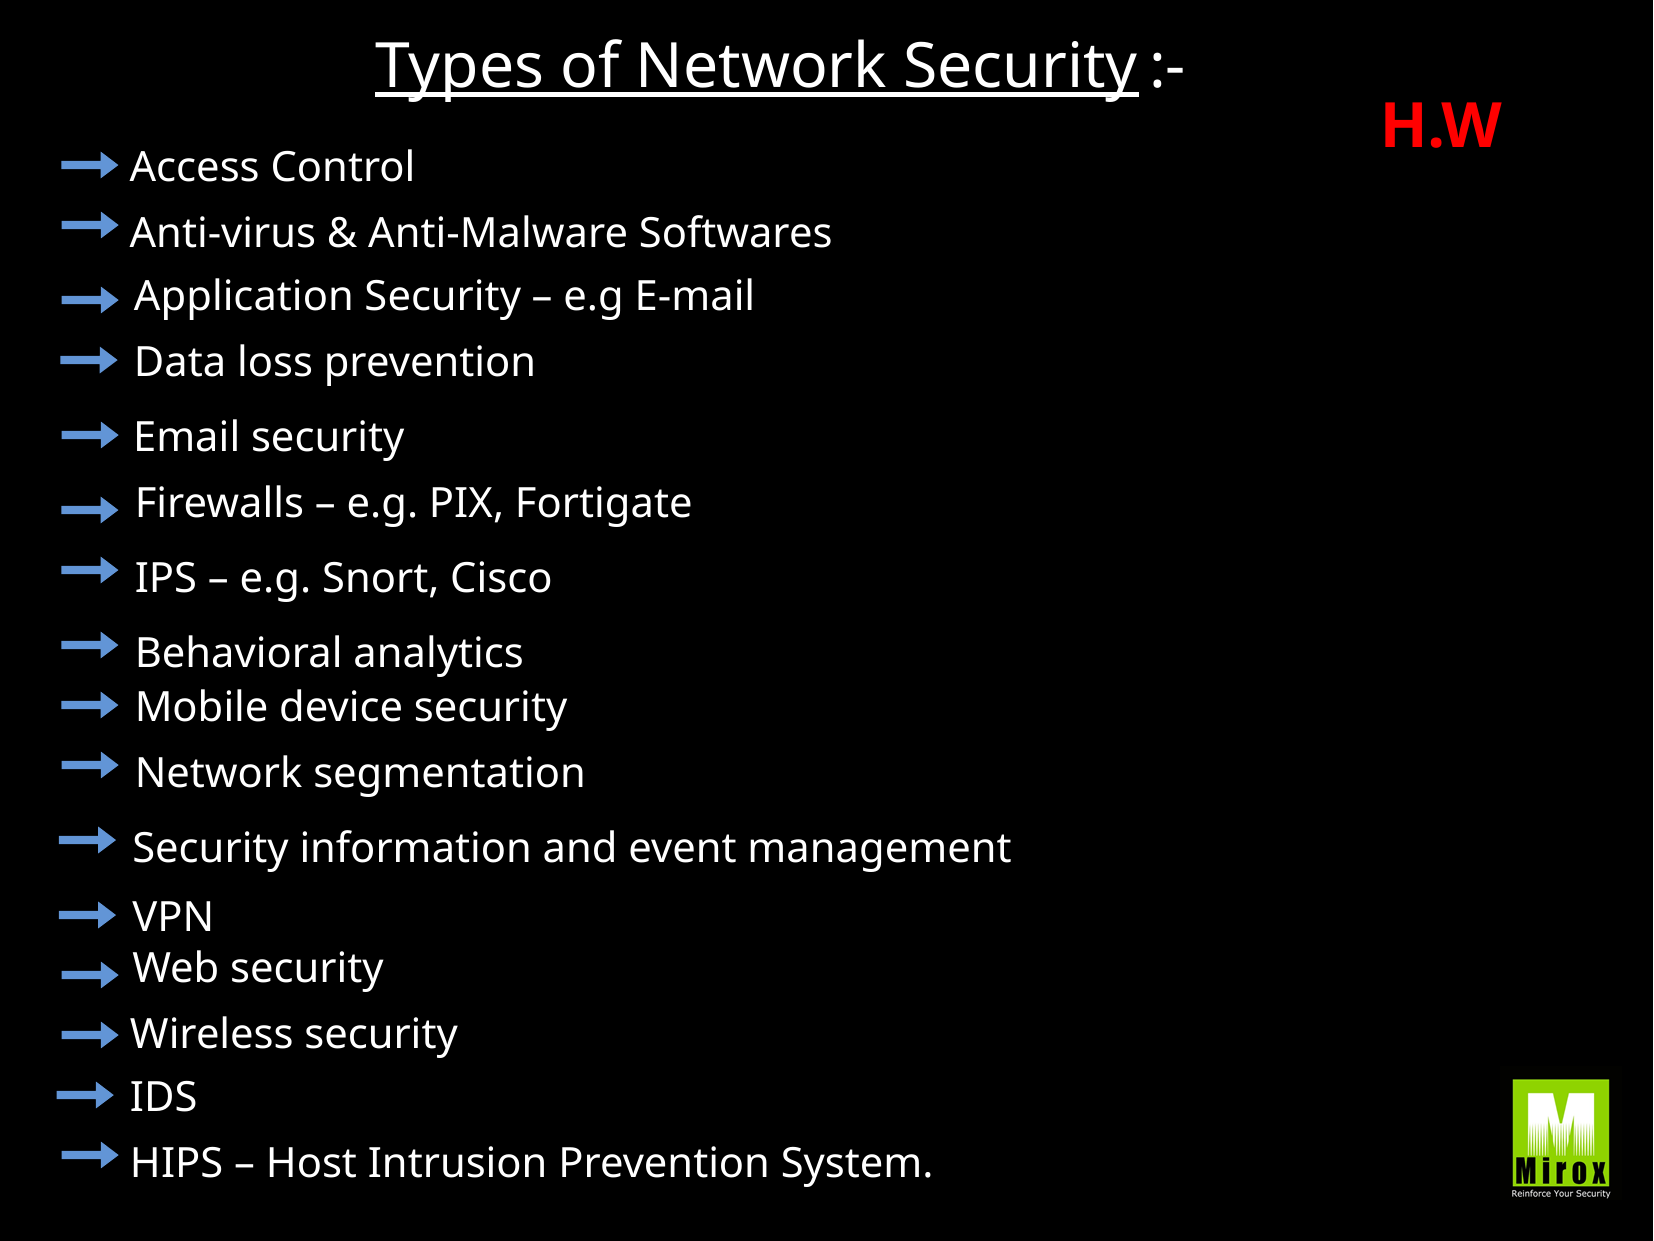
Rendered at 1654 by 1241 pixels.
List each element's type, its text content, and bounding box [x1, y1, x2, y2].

text_box Anti-virus & Anti-Malware Softwares [114, 195, 894, 262]
text_box Types of Network Security :- [360, 13, 1268, 106]
picture [60, 210, 121, 241]
text_box Behavioral analytics [120, 615, 572, 668]
text_box Firewalls – e.g. PIX, Fortigate [120, 465, 1021, 532]
picture [58, 345, 120, 376]
text_box Wireless security [115, 996, 500, 1063]
picture [60, 420, 121, 451]
picture [57, 900, 118, 931]
text_box HIPS – Host Intrusion Prevention System. [115, 1125, 1291, 1192]
picture [60, 285, 121, 316]
text_box IPS – e.g. Snort, Cisco [120, 540, 1396, 607]
picture [59, 630, 121, 661]
picture [60, 960, 121, 991]
text_box Email security [118, 398, 444, 466]
text_box Access Control [114, 128, 452, 195]
text_box Network segmentation [120, 735, 626, 802]
picture [59, 150, 121, 181]
text_box VPN [117, 878, 346, 930]
picture [60, 750, 121, 781]
picture [55, 1080, 116, 1111]
picture [57, 825, 118, 856]
text_box IDS [115, 1058, 301, 1125]
picture [60, 1020, 121, 1051]
text_box Security information and event management [117, 810, 1090, 877]
text_box H.W [1365, 73, 1591, 166]
picture [59, 555, 121, 586]
picture [59, 495, 121, 526]
picture [60, 1140, 121, 1171]
text_box Application Security – e.g E-mail [119, 258, 1125, 325]
text_box Data loss prevention [119, 323, 581, 391]
picture [1500, 1066, 1622, 1201]
picture [59, 690, 121, 721]
text_box Web security [117, 930, 419, 996]
text_box Mobile device security [120, 668, 617, 735]
